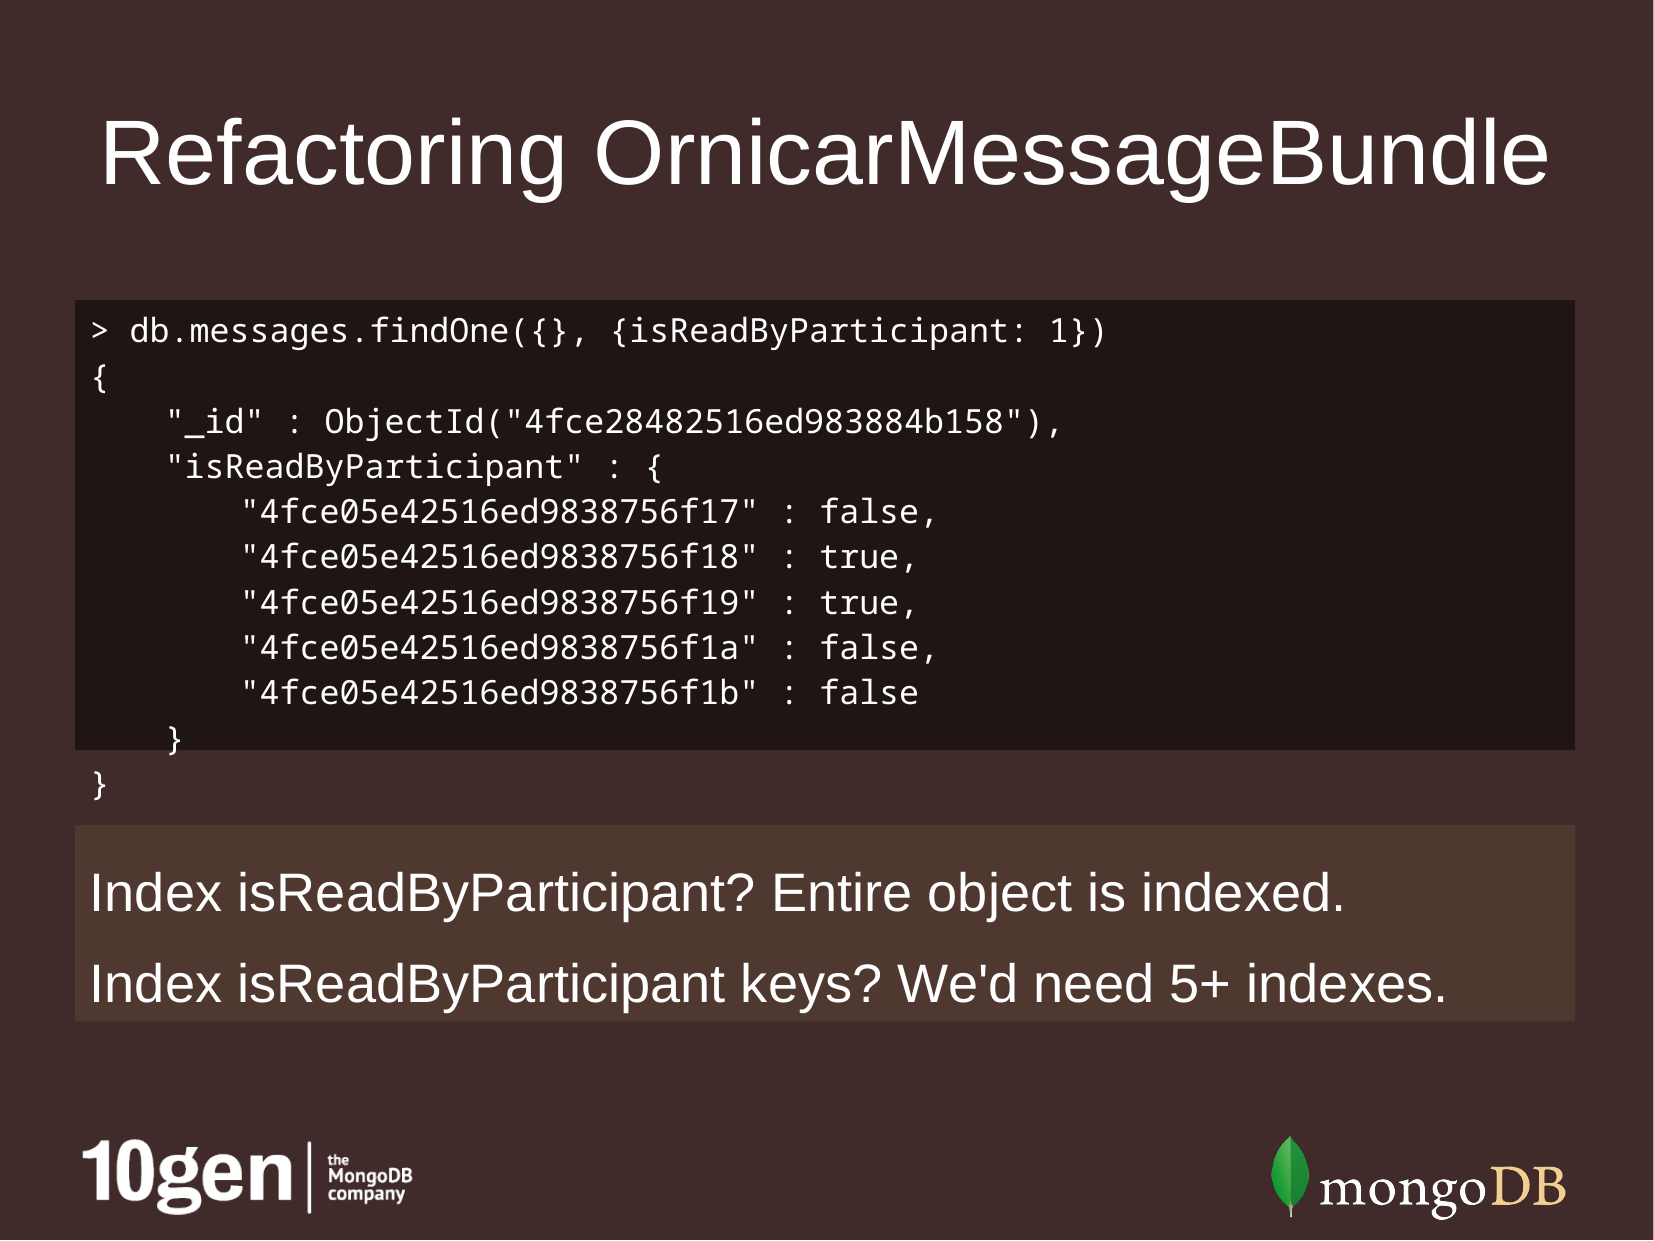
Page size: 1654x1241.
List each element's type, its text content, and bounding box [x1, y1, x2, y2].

title Refactoring OrnicarMessageBundle [82, 49, 1571, 257]
text_box > db.messages.findOne({}, {isReadByParticipant: 1}) { "_id" : ObjectId("4fce28482516ed983884b158"), "isReadByParticipant" : { "4fce05e42516ed9838756f17" : false, "4fce05e42516ed9838756f18" : true, "4fce05e42516ed9838756f19" : true, "4fce05e42516ed9838756f1a" : false, "4fce05e42516ed9838756f1b" : false } } [75, 300, 1576, 751]
text_box Index isReadByParticipant? Entire object is indexed. Index isReadByParticipant keys? We'd need 5+ indexes. [75, 825, 1576, 992]
picture [1260, 1124, 1576, 1230]
picture [82, 1139, 413, 1215]
